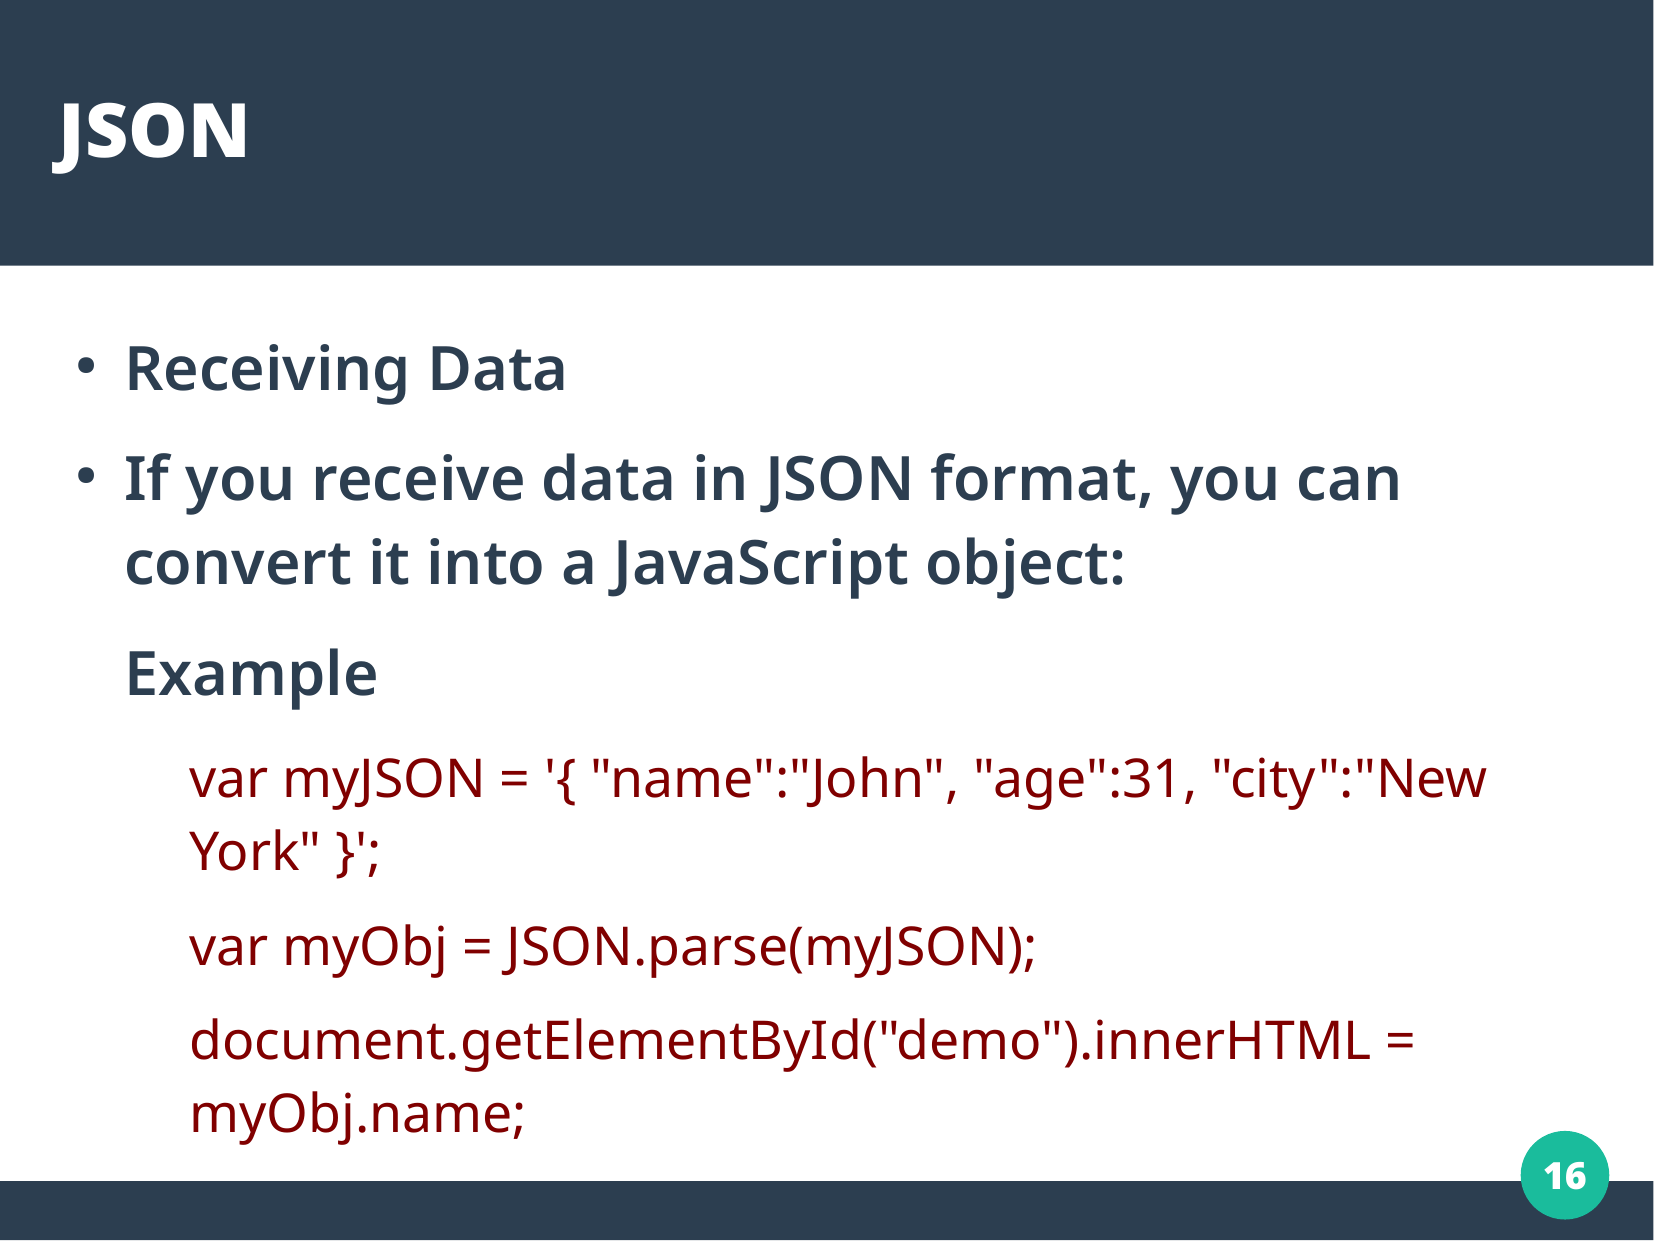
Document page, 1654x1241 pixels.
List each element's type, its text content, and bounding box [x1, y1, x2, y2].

list Receiving Data If you receive data in JSON format, you can convert it into a JavaScript object: Example var myJSON = '{ "name":"John", "age":31, "city":"New York" }'; var myObj = JSON.parse(myJSON); document.getElementById("demo").innerHTML = myObj.name; [59, 324, 1595, 1152]
title JSON [59, 49, 1595, 207]
